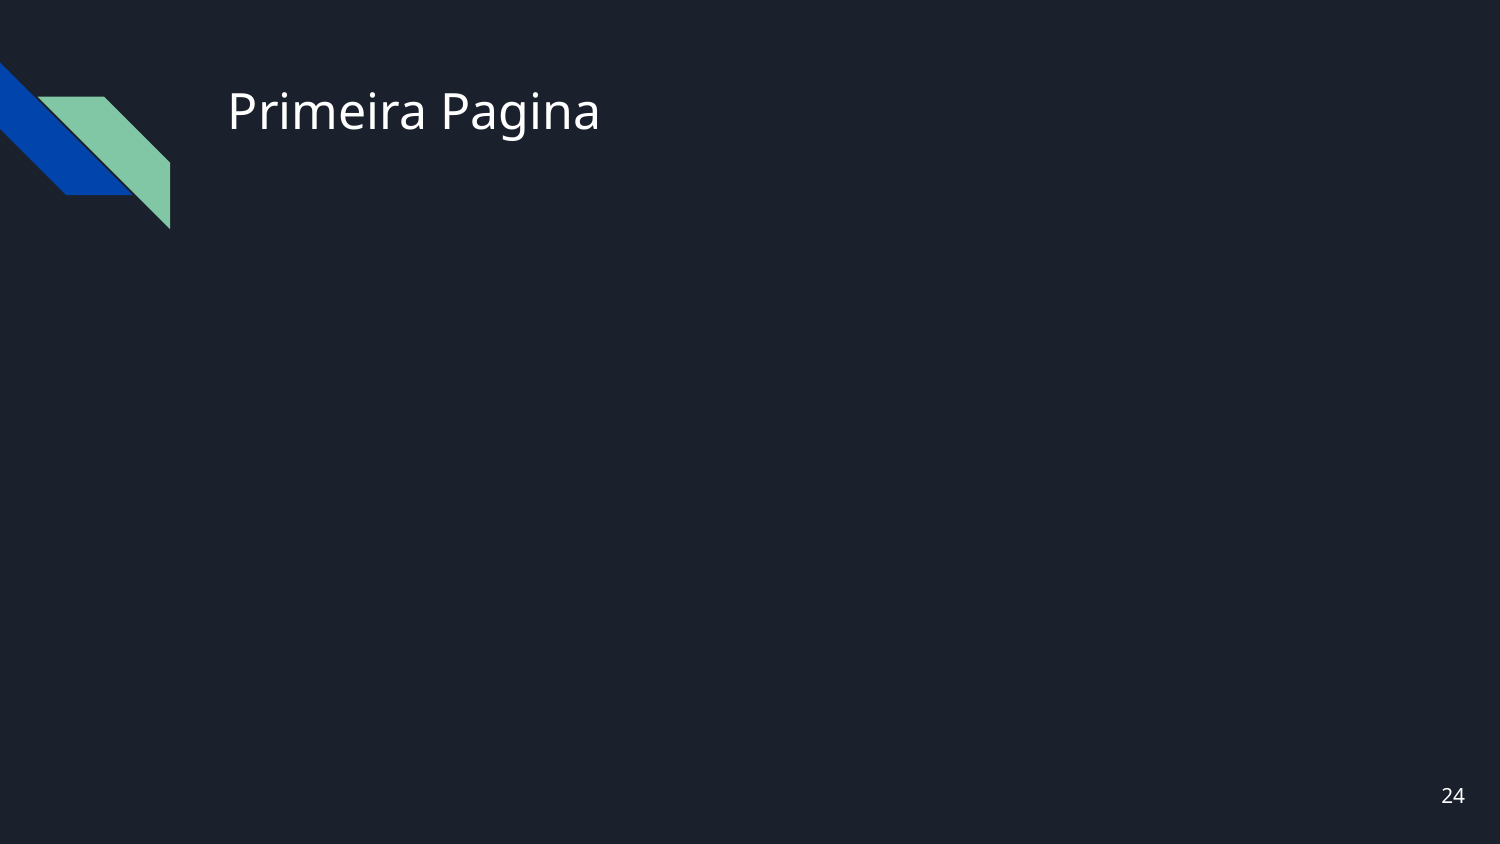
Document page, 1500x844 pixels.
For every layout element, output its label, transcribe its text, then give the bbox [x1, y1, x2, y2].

title Primeira Pagina [212, 64, 1368, 215]
slide_number <número> [1389, 764, 1480, 830]
